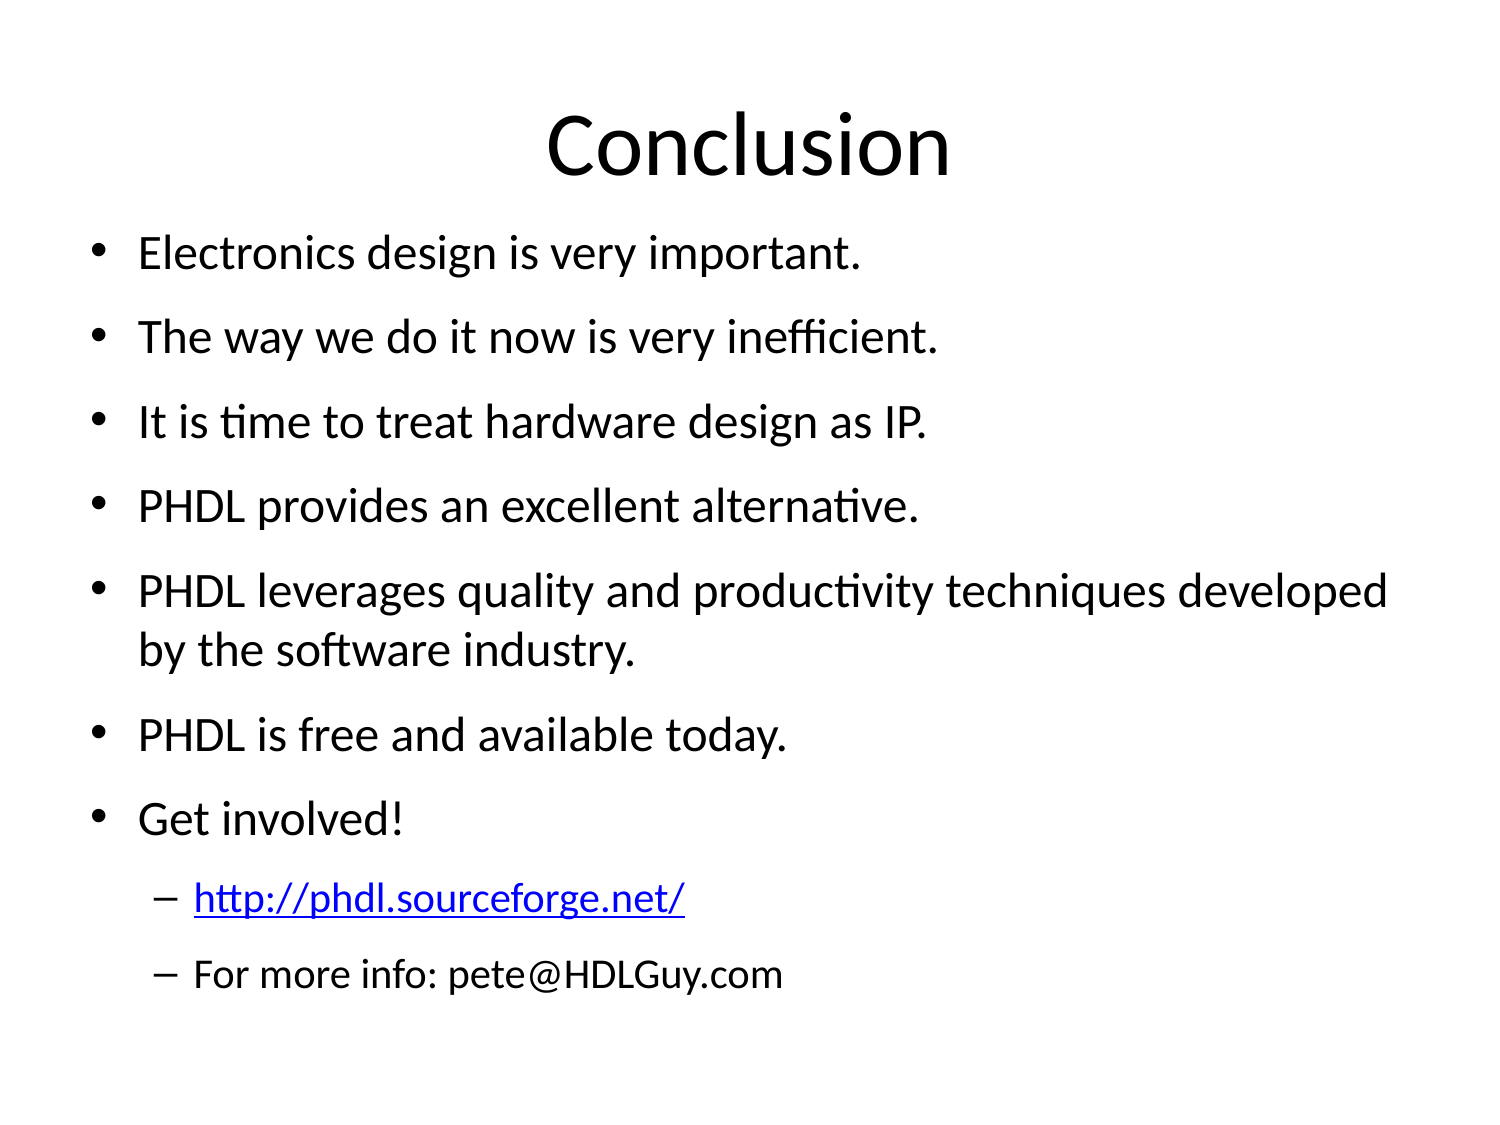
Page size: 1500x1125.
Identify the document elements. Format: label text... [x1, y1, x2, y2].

title Conclusion [75, 45, 1425, 212]
list Electronics design is very important. The way we do it now is very inefficient. It is time to treat hardware design as IP. PHDL provides an excellent alternative. PHDL leverages quality and productivity techniques developed by the software industry. PHDL is free and available today. Get involved! http://phdl.sourceforge.net/ For more info: pete@HDLGuy.com [75, 212, 1425, 1005]
